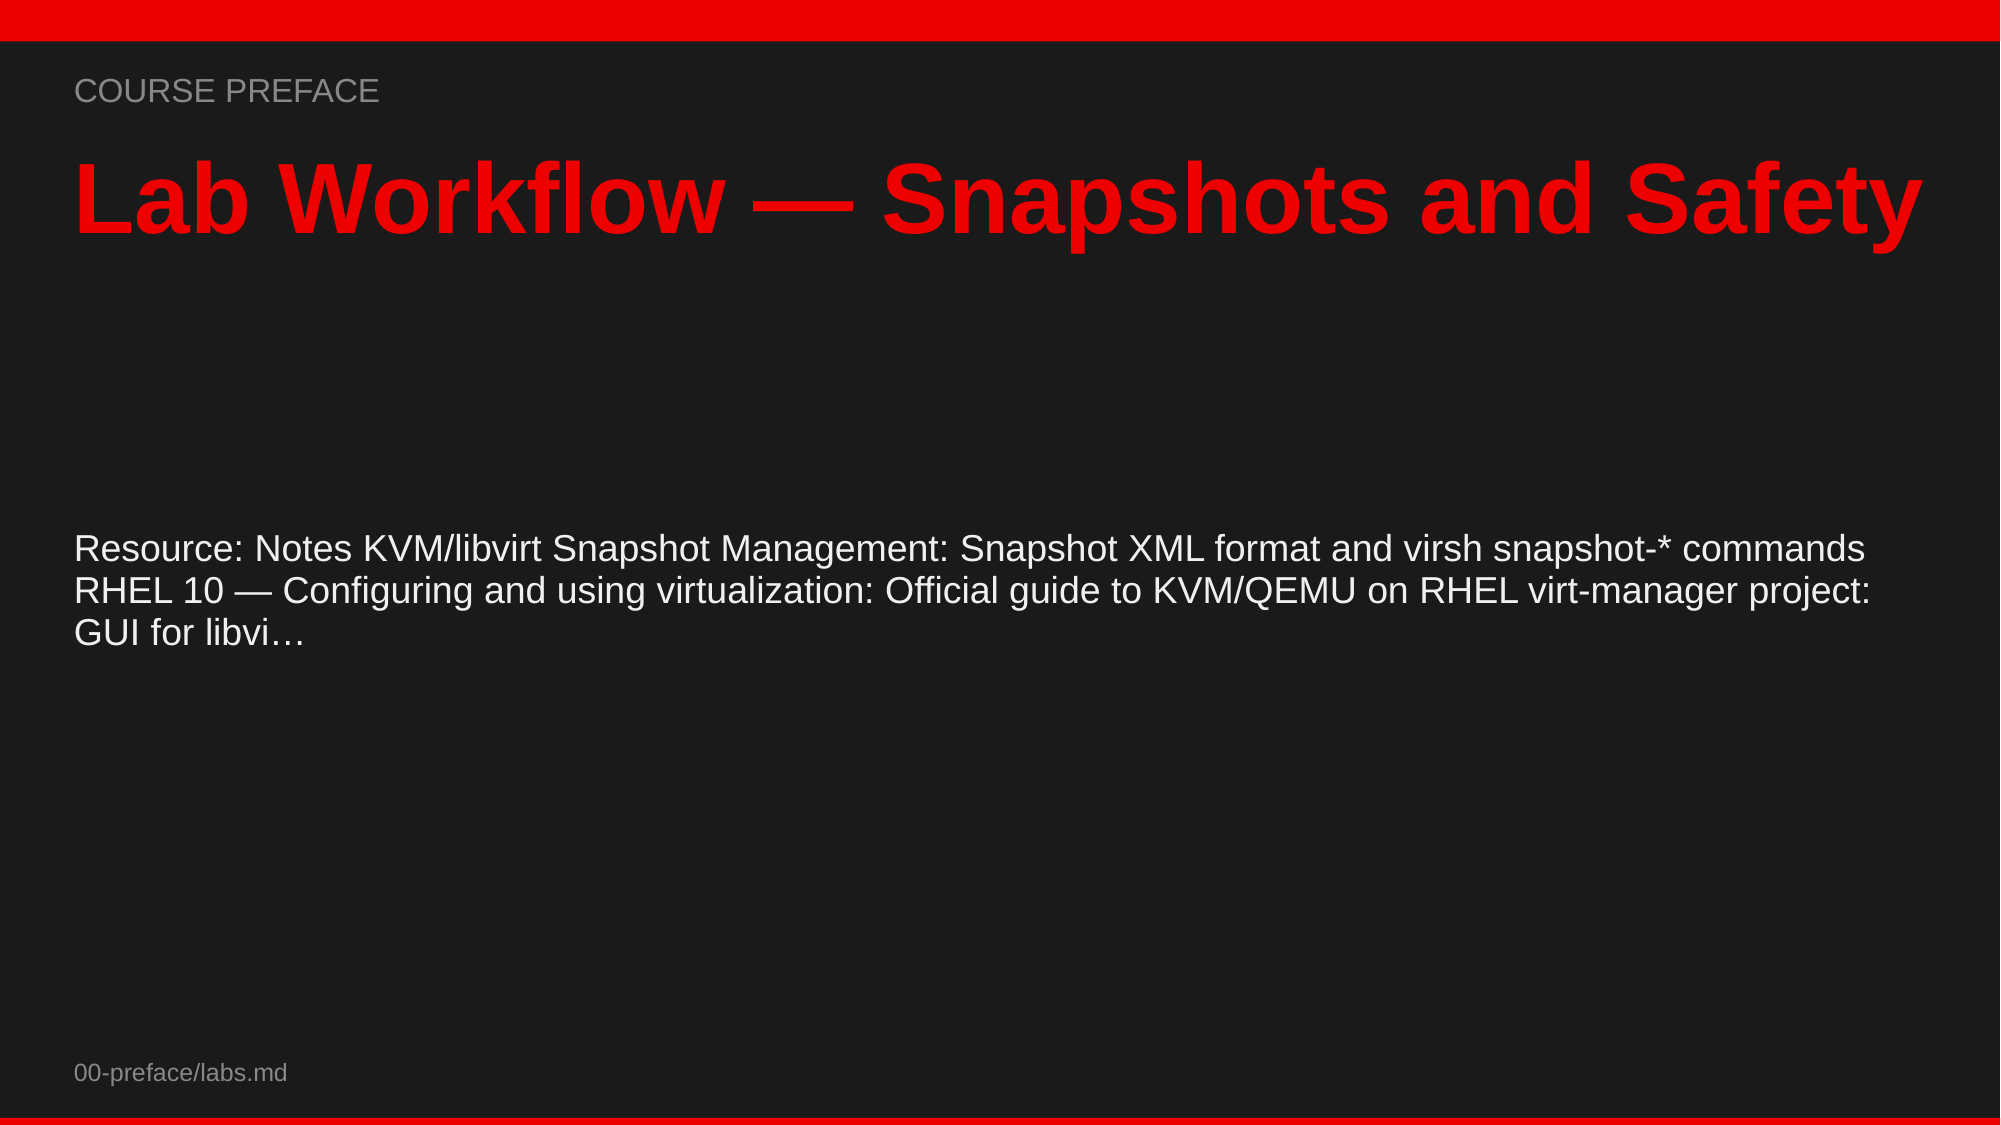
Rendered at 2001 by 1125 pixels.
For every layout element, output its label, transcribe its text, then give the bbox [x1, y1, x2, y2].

text_box [0, 0, 2001, 42]
text_box Lab Workflow — Snapshots and Safety [59, 135, 1942, 461]
text_box [0, 1117, 2001, 1125]
text_box Resource: Notes KVM/libvirt Snapshot Management: Snapshot XML format and virsh snapshot-* commands RHEL 10 — Configuring and using virtualization: Official guide to KVM/QEMU on RHEL virt-manager project: GUI for libvi… [59, 519, 1942, 727]
text_box 00-preface/labs.md [59, 1051, 1942, 1093]
text_box COURSE PREFACE [59, 64, 1942, 119]
